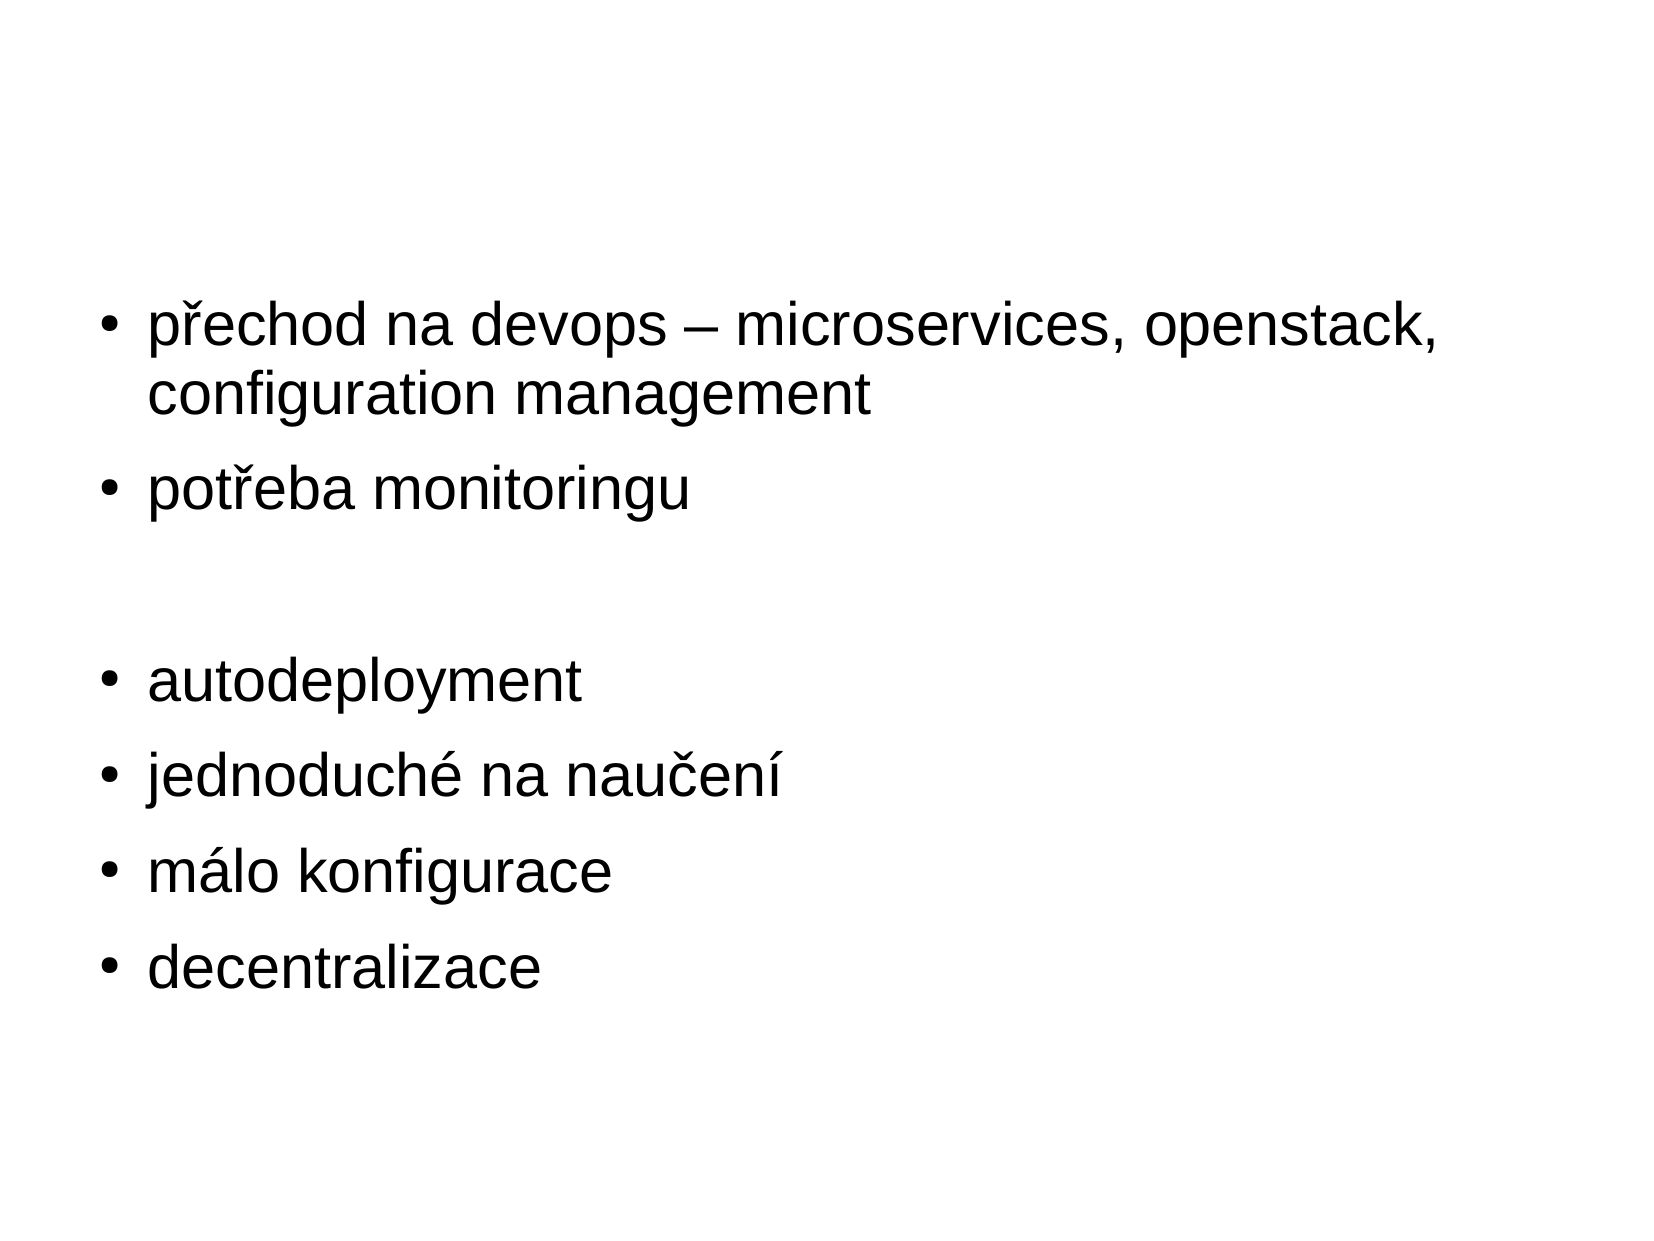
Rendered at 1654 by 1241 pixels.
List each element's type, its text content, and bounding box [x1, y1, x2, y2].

list přechod na devops – microservices, openstack, configuration management potřeba monitoringu autodeployment jednoduché na naučení málo konfigurace decentralizace [82, 290, 1571, 1010]
